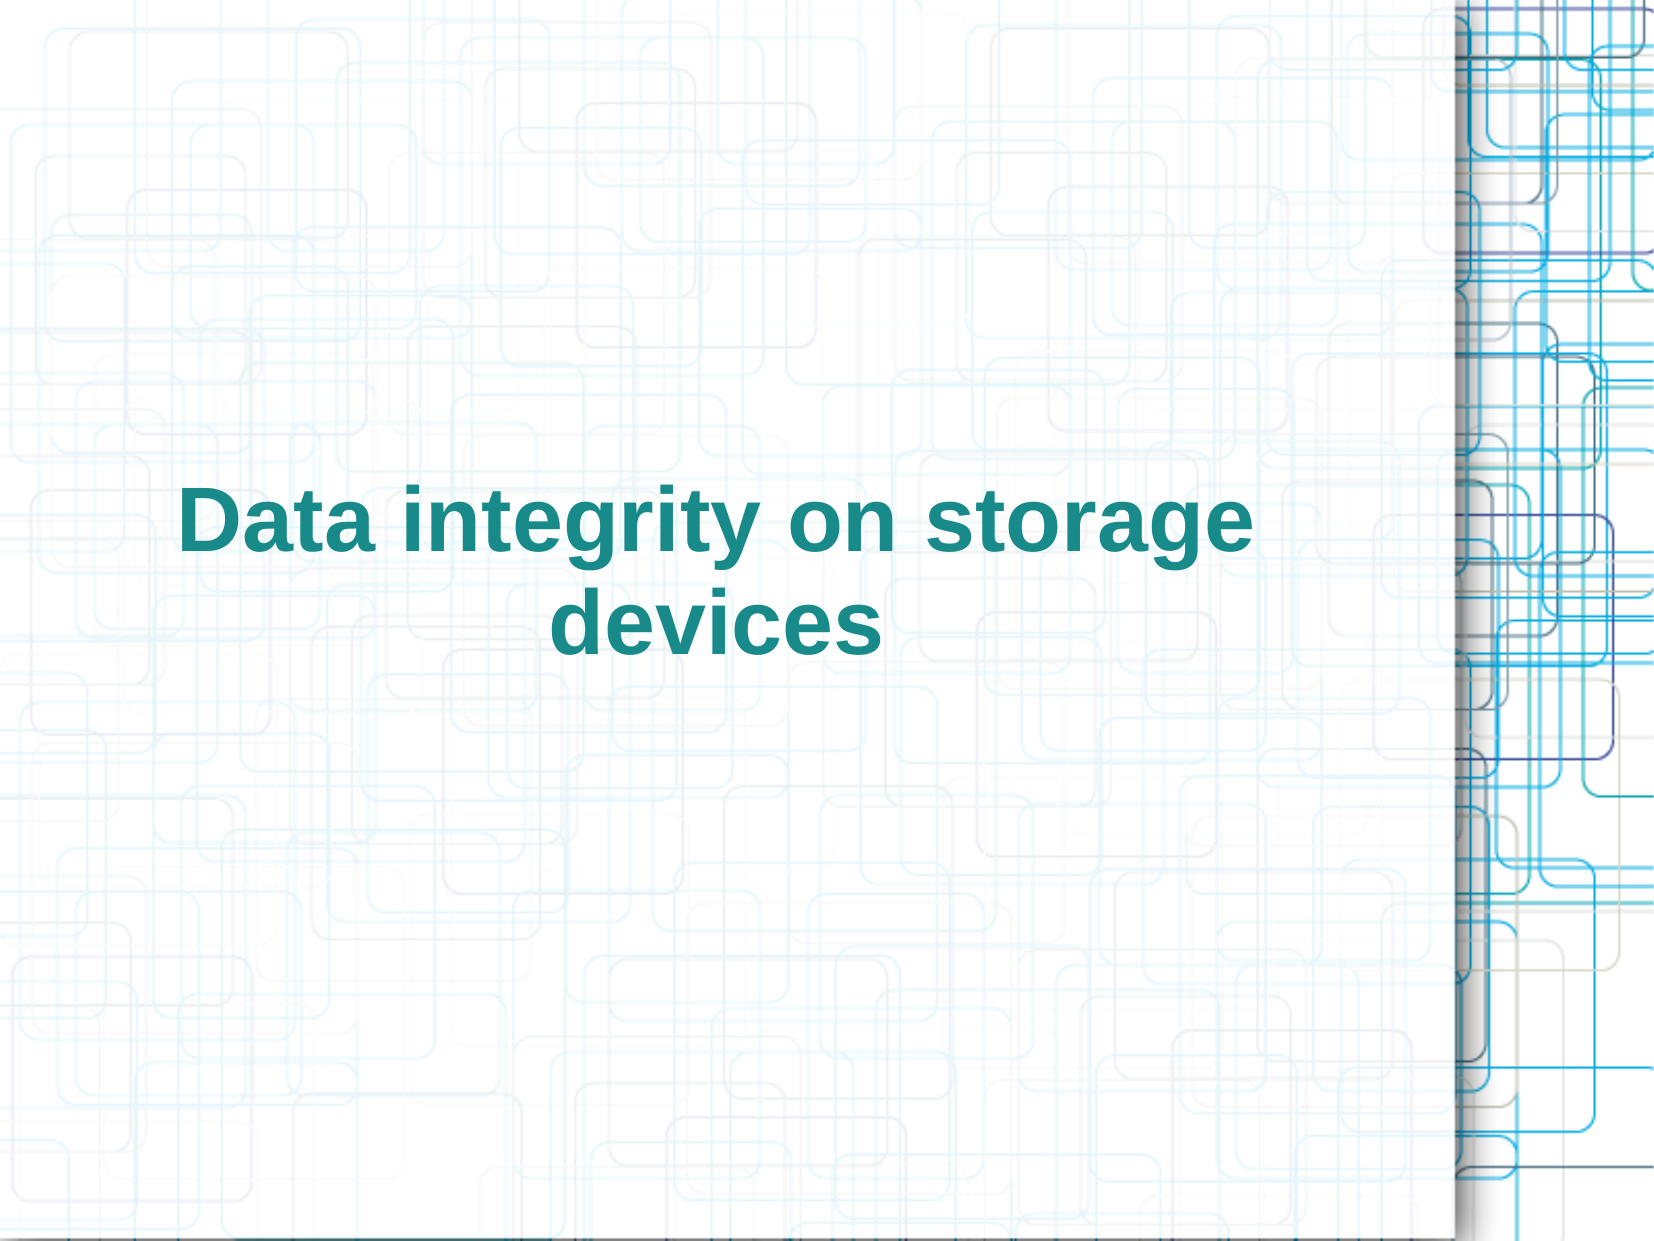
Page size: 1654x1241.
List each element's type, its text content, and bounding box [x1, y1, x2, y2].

title Data integrity on storage devices [37, 467, 1396, 676]
picture [0, 0, 1654, 1241]
